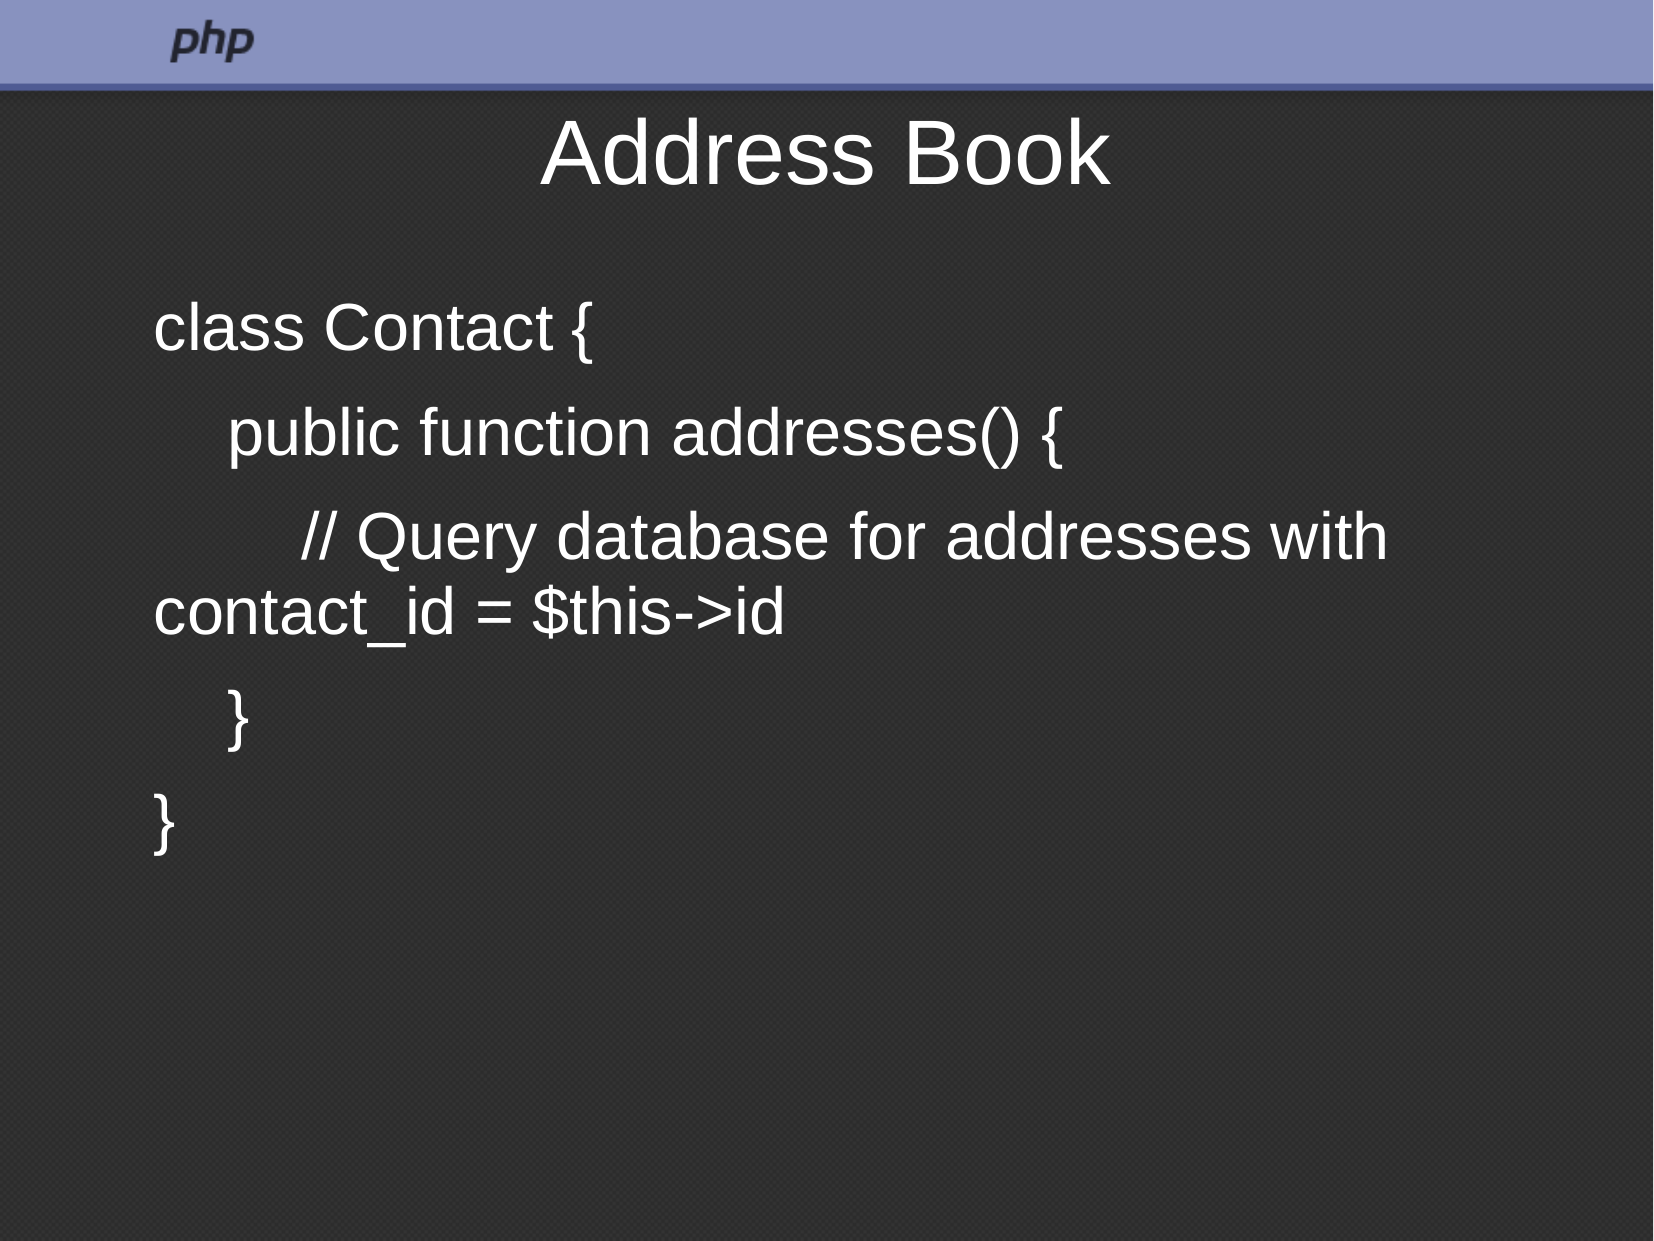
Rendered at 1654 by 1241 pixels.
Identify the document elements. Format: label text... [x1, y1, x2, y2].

picture [0, 0, 1654, 1241]
list class Contact { public function addresses() { // Query database for addresses with contact_id = $this->id } } [82, 290, 1571, 1010]
title Address Book [82, 49, 1571, 257]
